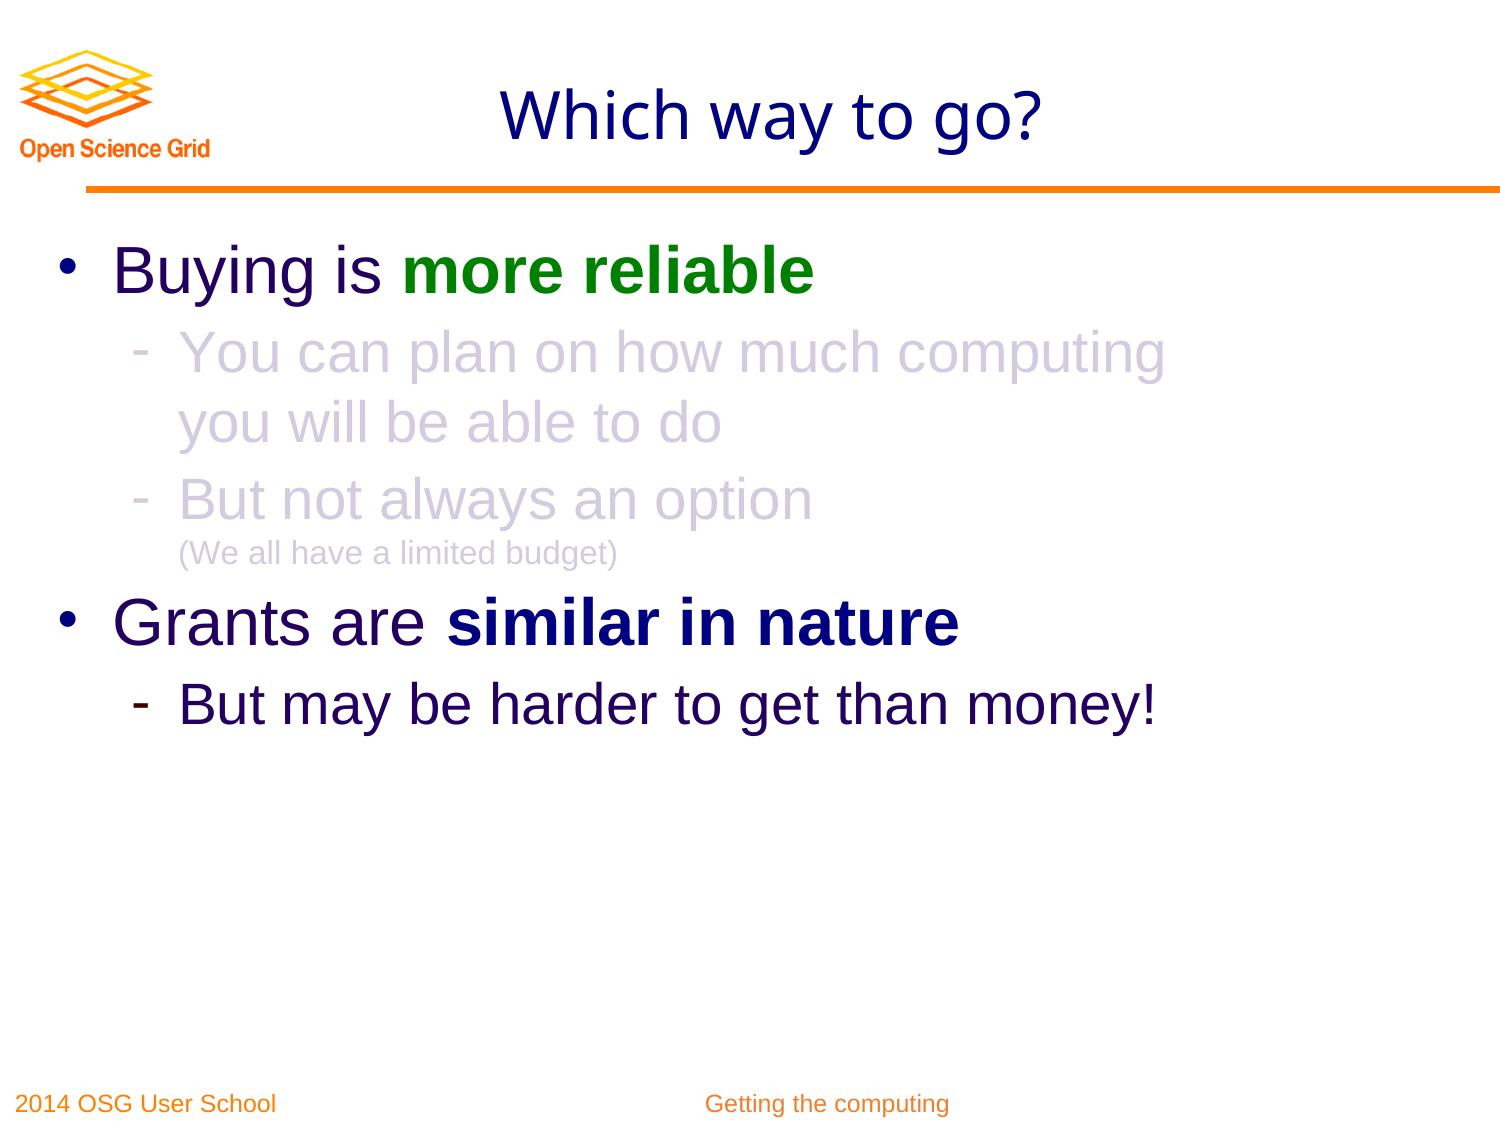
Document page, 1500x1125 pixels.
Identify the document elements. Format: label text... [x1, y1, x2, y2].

list Buying is more reliable You can plan on how much computing you will be able to do But not always an option (We all have a limited budget) Grants are similar in nature But may be harder to get than money! [41, 218, 1471, 1064]
picture [0, 27, 201, 179]
title Which way to go? [201, 11, 1342, 215]
text_box [51, 308, 1337, 588]
